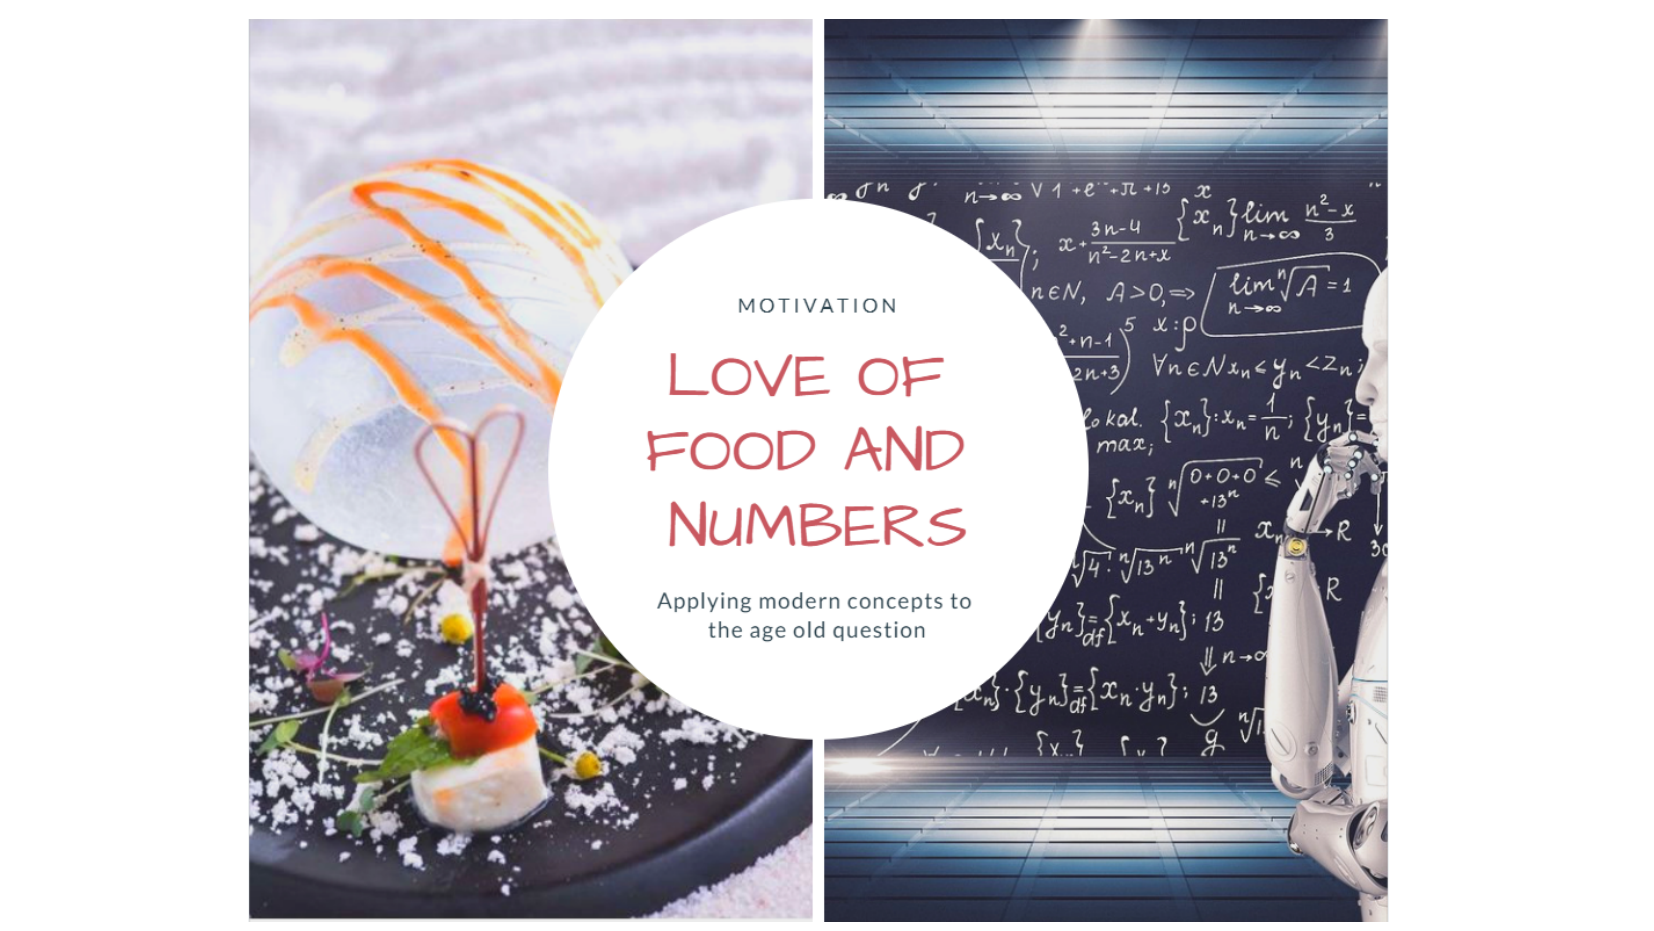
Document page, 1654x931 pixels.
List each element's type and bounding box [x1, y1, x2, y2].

picture [248, 19, 1389, 922]
